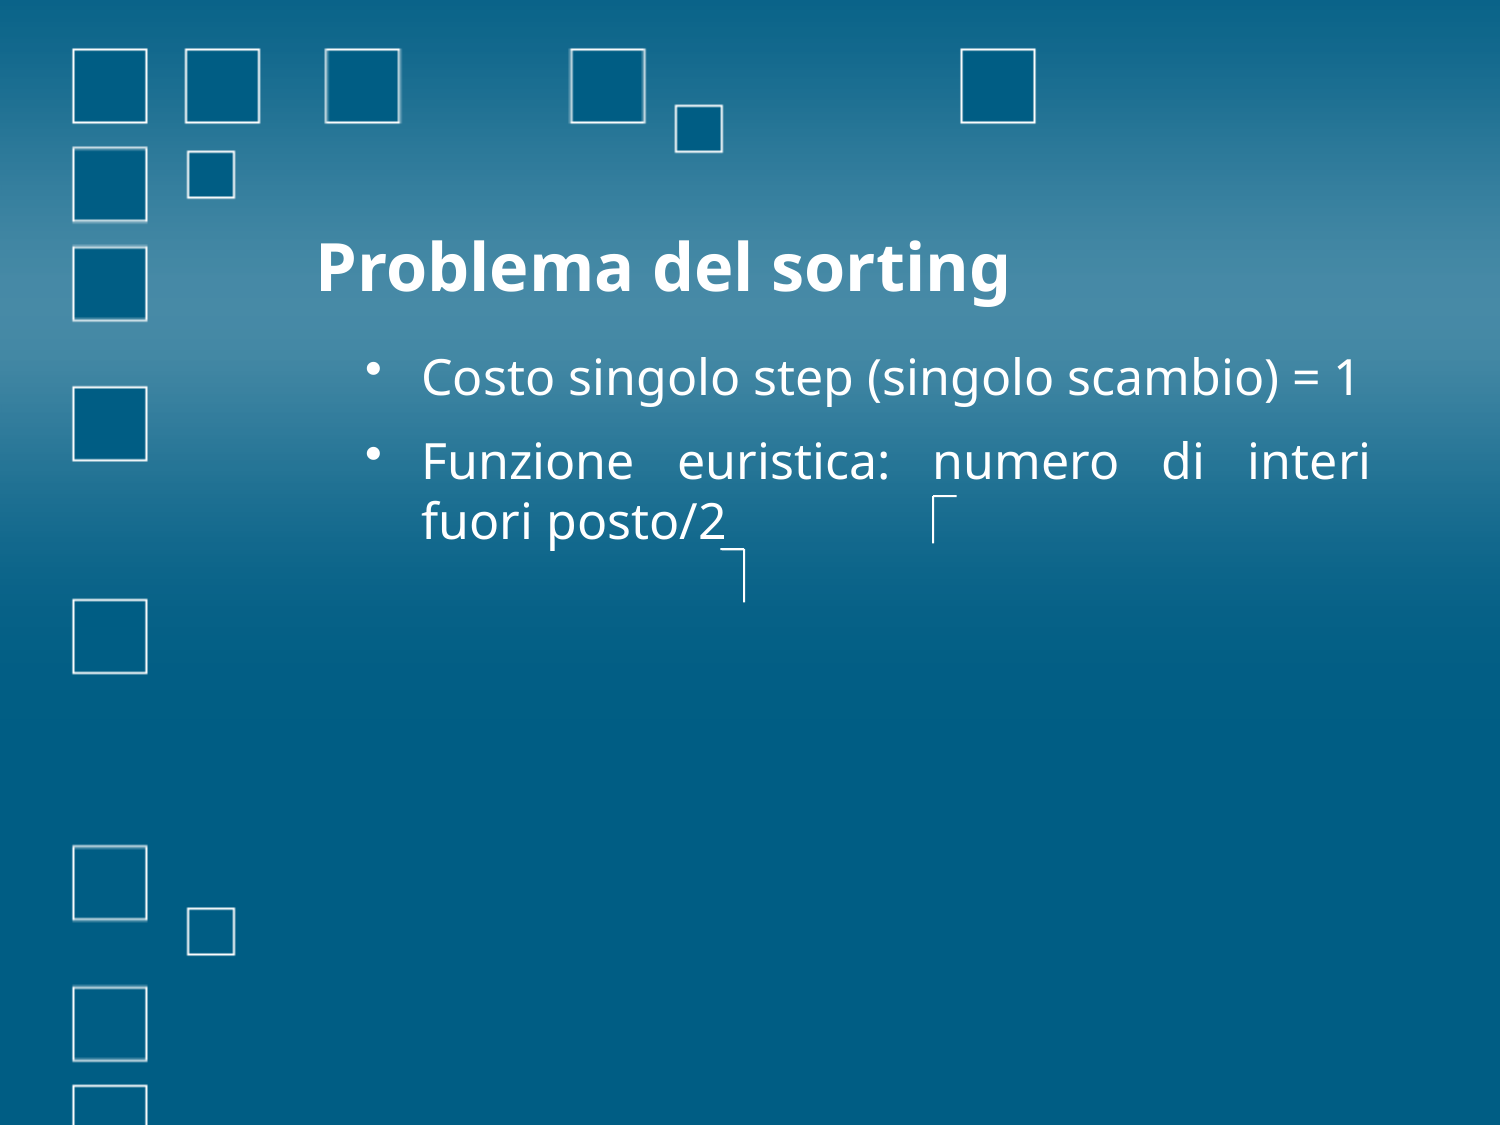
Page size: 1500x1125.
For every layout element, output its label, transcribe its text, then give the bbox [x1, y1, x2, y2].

picture [187, 908, 235, 956]
title Problema del sorting [300, 174, 1388, 313]
picture [72, 599, 147, 674]
picture [72, 845, 147, 922]
picture [72, 1085, 147, 1125]
picture [72, 985, 147, 1062]
picture [0, 11, 1500, 578]
list Costo singolo step (singolo scambio) = 1 Funzione euristica: numero di interi fuori posto/2 [350, 337, 1388, 988]
